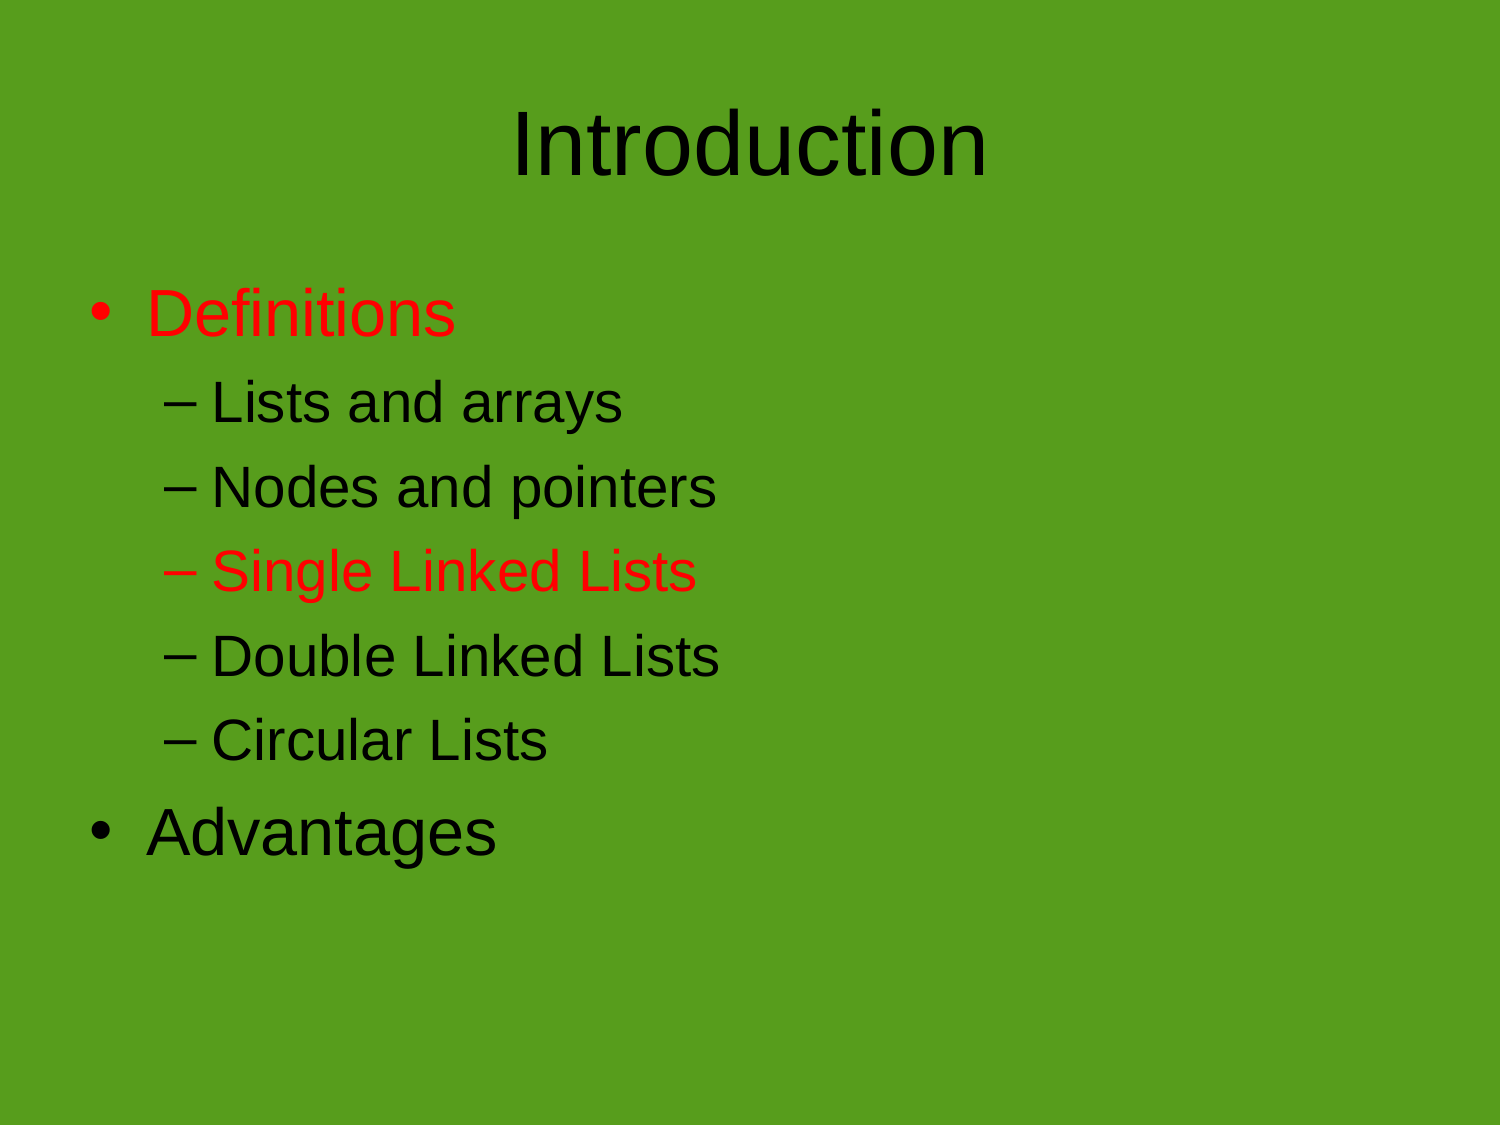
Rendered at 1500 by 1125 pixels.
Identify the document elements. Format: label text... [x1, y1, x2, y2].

title Introduction [75, 45, 1426, 233]
list Definitions Lists and arrays Nodes and pointers Single Linked Lists Double Linked Lists Circular Lists Advantages [75, 262, 1426, 1005]
